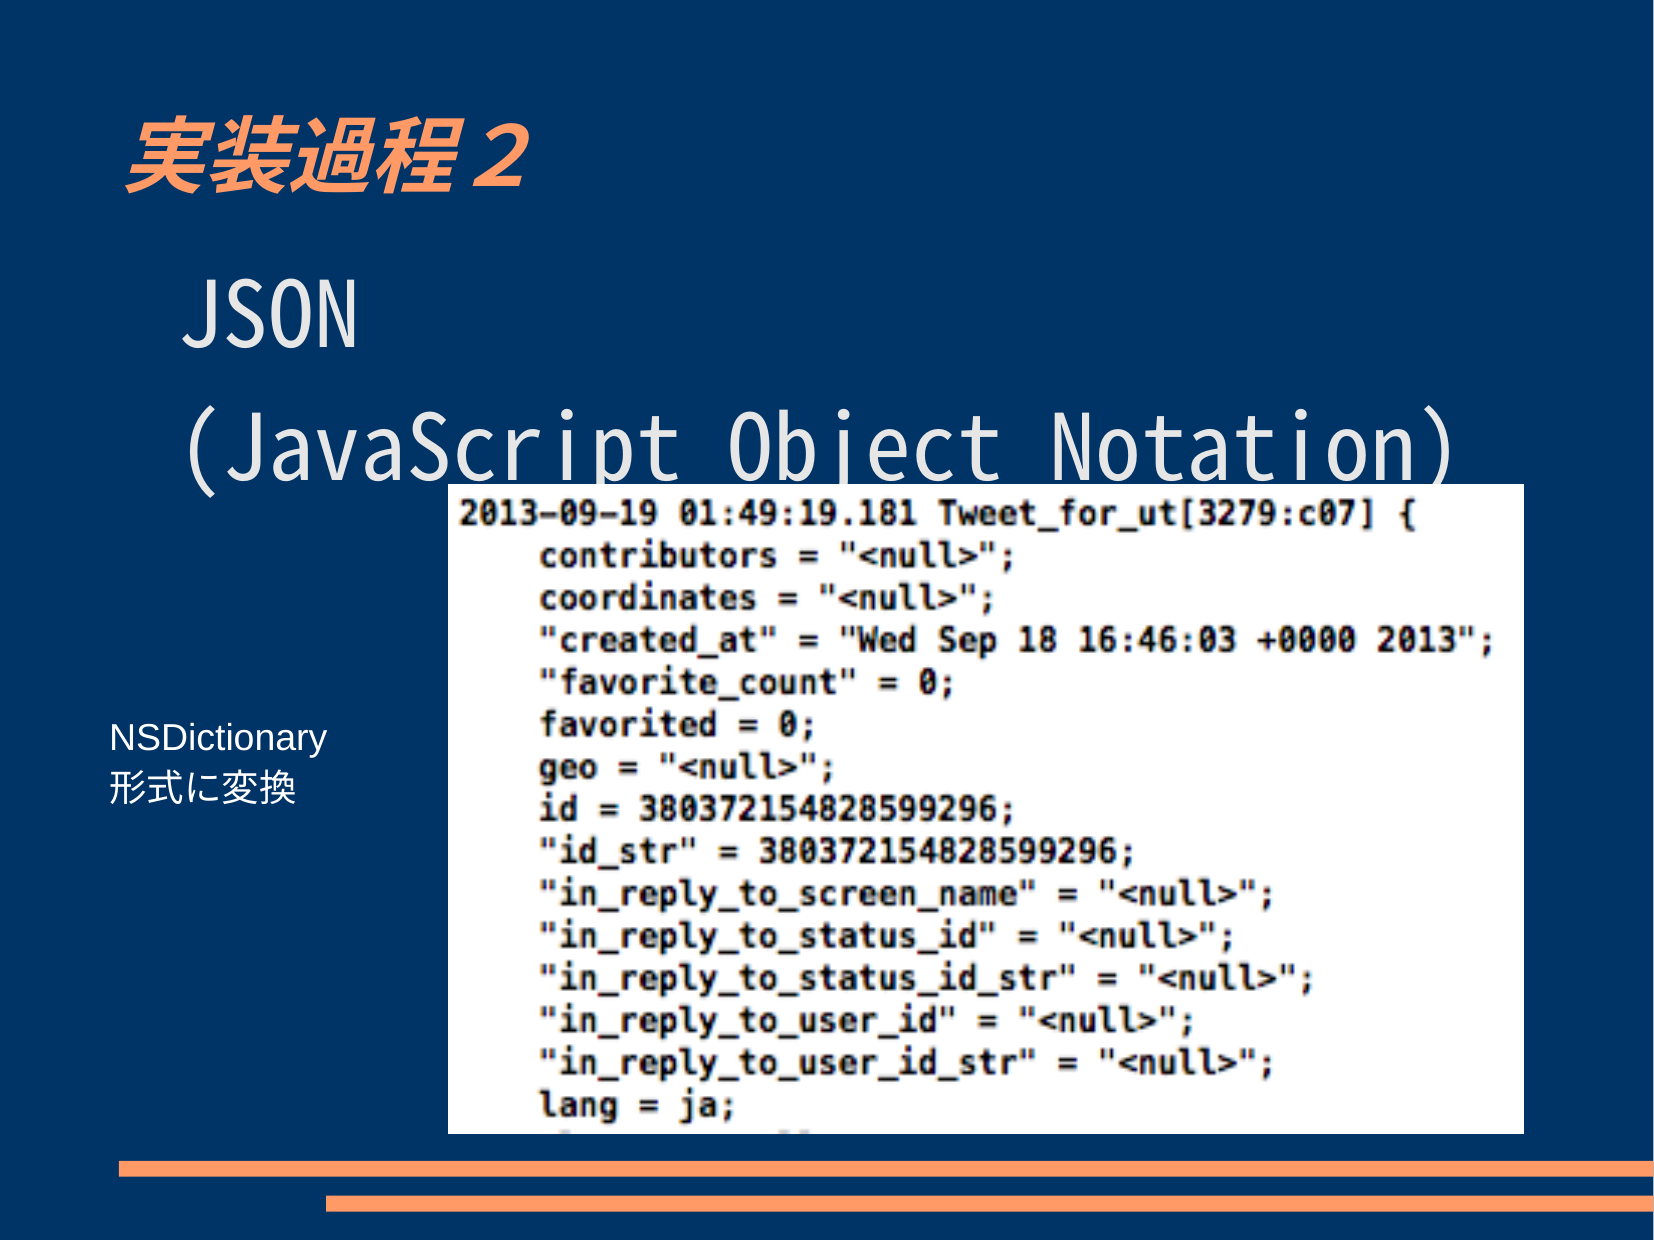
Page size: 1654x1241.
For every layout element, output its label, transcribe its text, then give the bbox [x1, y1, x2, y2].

picture [448, 484, 1524, 1134]
title 実装過程２ [121, 46, 1534, 241]
text_box NSDictionary形式に変換 [94, 708, 367, 804]
list JSON (JavaScript Object Notation) [106, 241, 1546, 1052]
